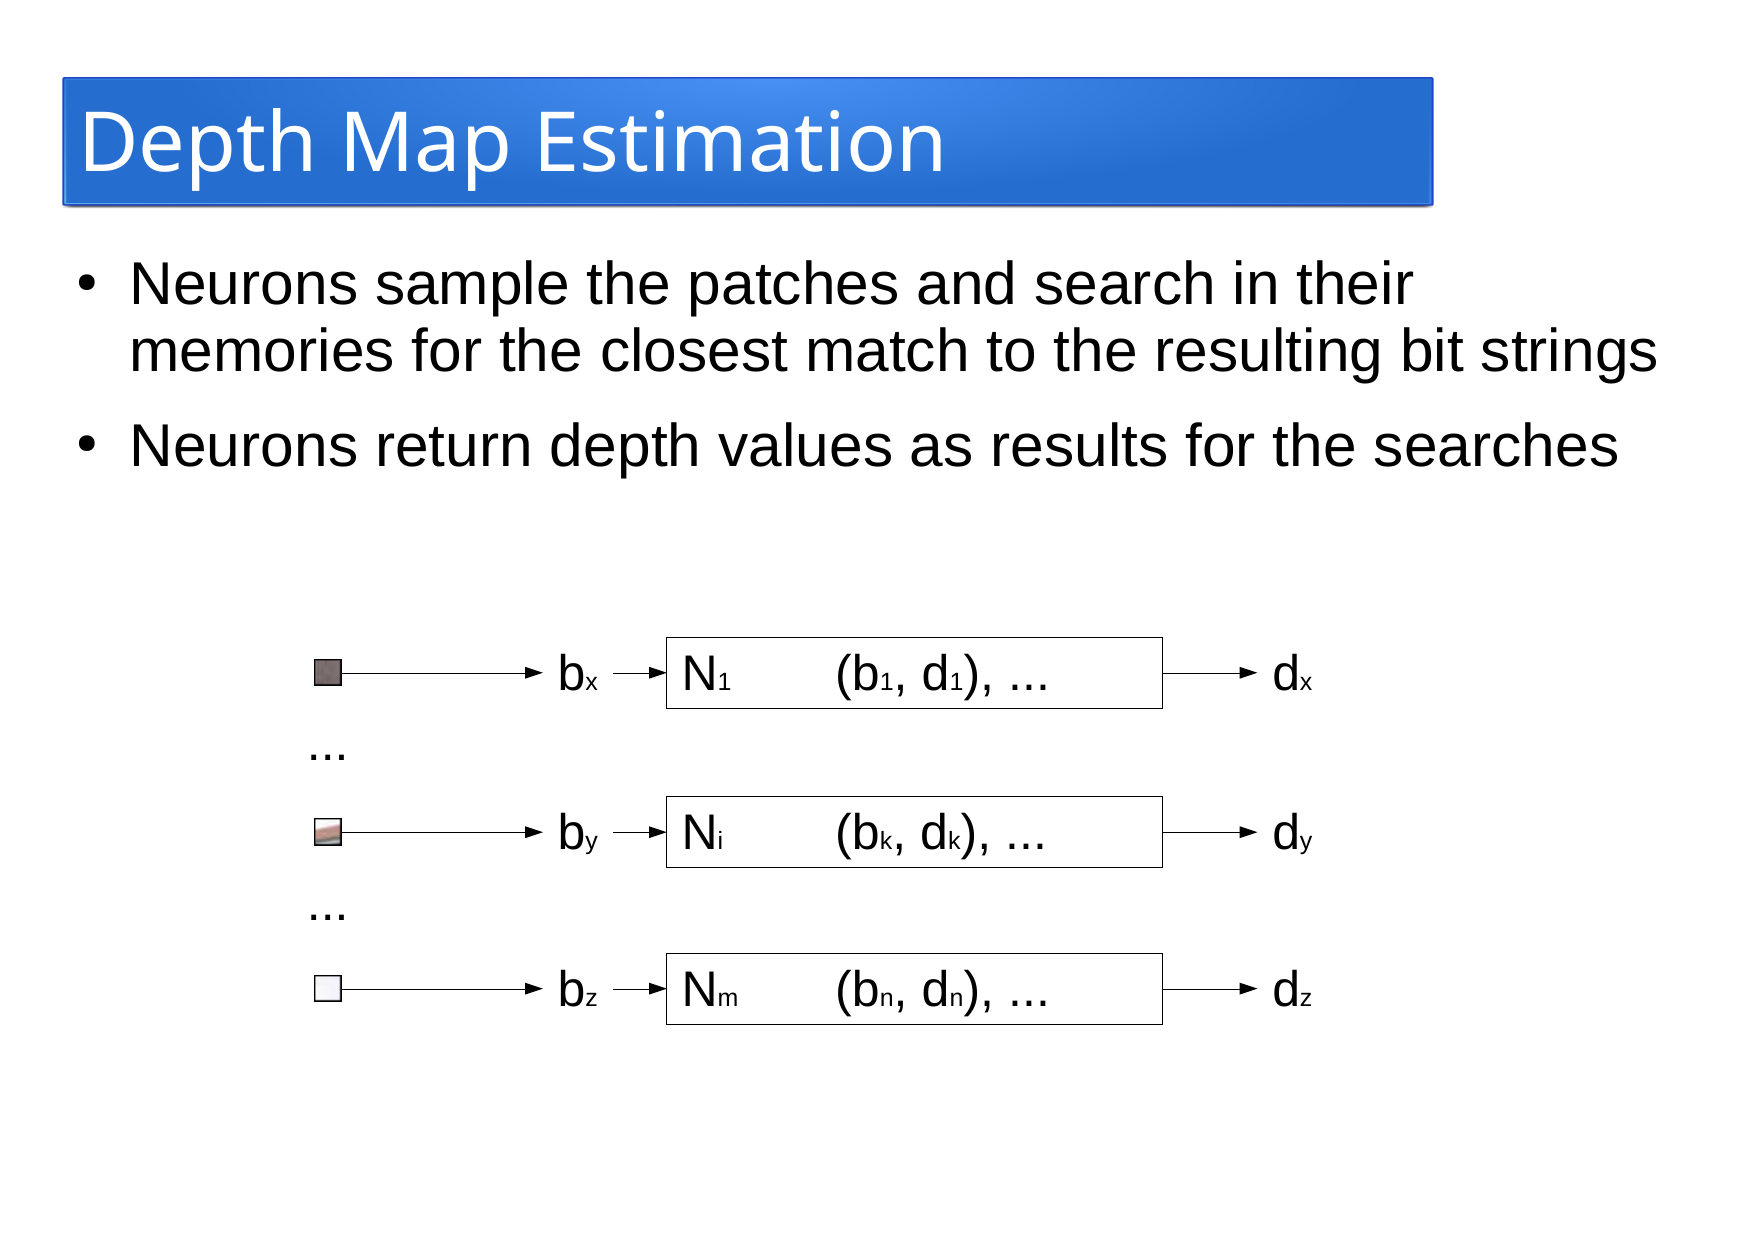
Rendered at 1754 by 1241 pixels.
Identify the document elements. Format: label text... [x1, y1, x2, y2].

text_box Ni [666, 796, 820, 868]
text_box Ni [1063, 796, 1163, 868]
text_box dy [1257, 796, 1328, 868]
text_box dx [1257, 637, 1328, 709]
text_box Nm [666, 953, 1163, 1025]
text_box bz [542, 953, 613, 1024]
picture [314, 659, 342, 687]
list Neurons sample the patches and search in their memories for the closest match to the resulting bit strings Neurons return depth values as results for the searches [58, 249, 1696, 579]
picture [314, 818, 342, 846]
text_box N1 [1066, 637, 1163, 709]
text_box dz [1257, 953, 1328, 1024]
picture [314, 975, 342, 1002]
text_box bx [542, 637, 613, 709]
text_box by [542, 796, 613, 868]
text_box ... [292, 867, 364, 939]
title Depth Map Estimation [78, 80, 1429, 198]
text_box (bn, dn), ... [820, 953, 1066, 1024]
text_box ... [292, 708, 364, 779]
picture [58, 77, 1439, 209]
text_box (b1, d1), ... [820, 637, 1066, 709]
text_box N1 [666, 637, 820, 709]
text_box (bk, dk), ... [820, 796, 1063, 868]
